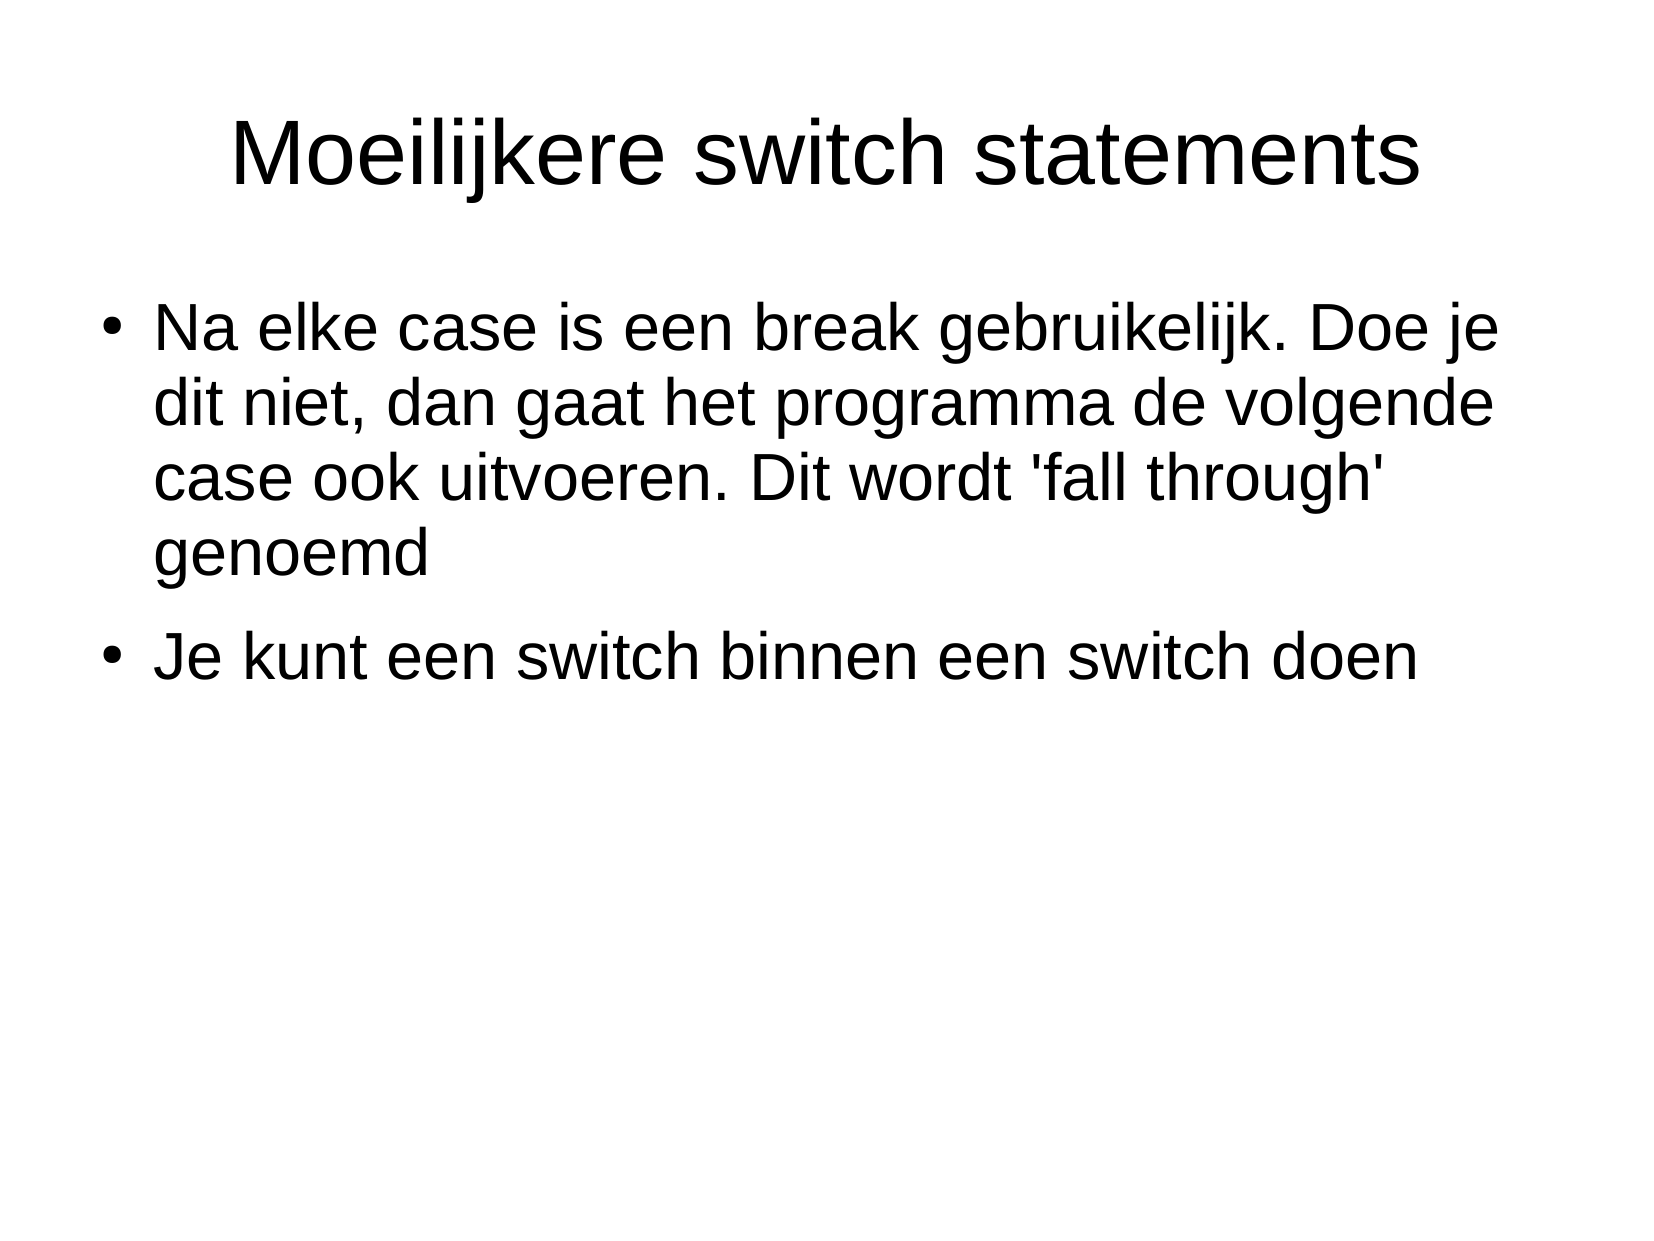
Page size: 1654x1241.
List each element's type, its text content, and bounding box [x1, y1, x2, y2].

title Moeilijkere switch statements [82, 49, 1571, 257]
list Na elke case is een break gebruikelijk. Doe je dit niet, dan gaat het programma de volgende case ook uitvoeren. Dit wordt 'fall through' genoemd Je kunt een switch binnen een switch doen [82, 290, 1571, 1010]
